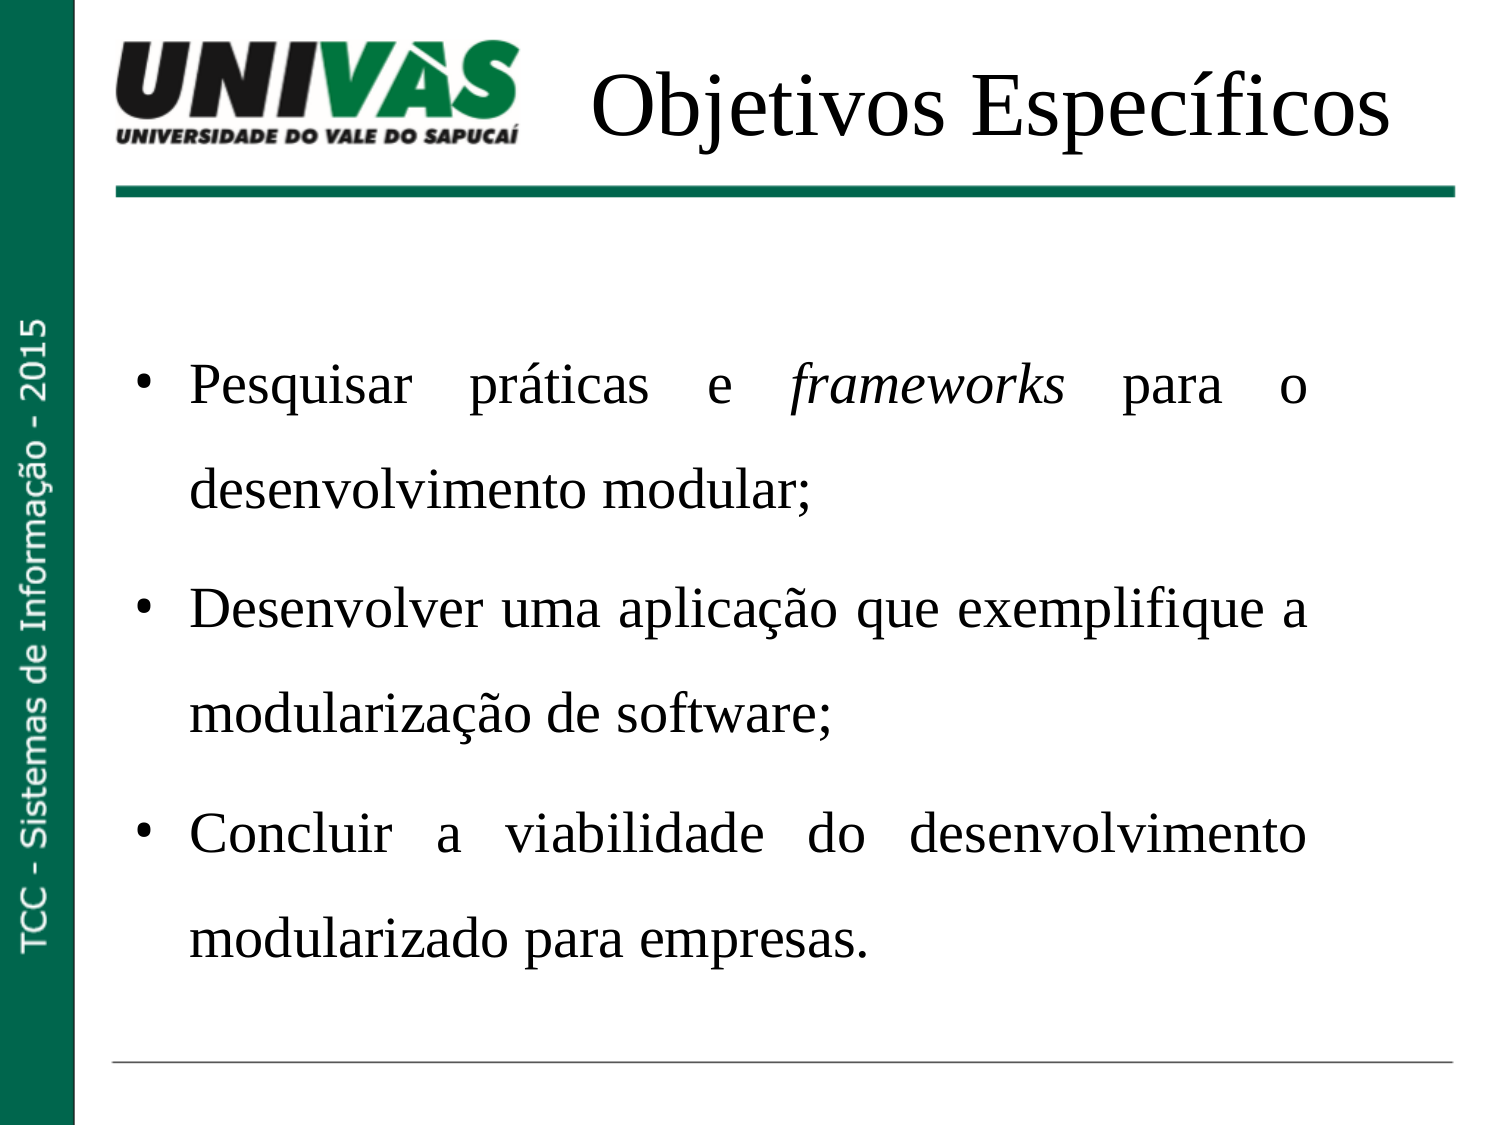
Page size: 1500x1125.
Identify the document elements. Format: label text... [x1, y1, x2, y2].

title Objetivos Específicos [531, 23, 1454, 174]
picture [0, 0, 1500, 1125]
text_box Pesquisar práticas e frameworks para o desenvolvimento modular; Desenvolver uma aplicação que exemplifique a modularização de software; Concluir a viabilidade do desenvolvimento modularizado para empresas. [118, 302, 1453, 951]
